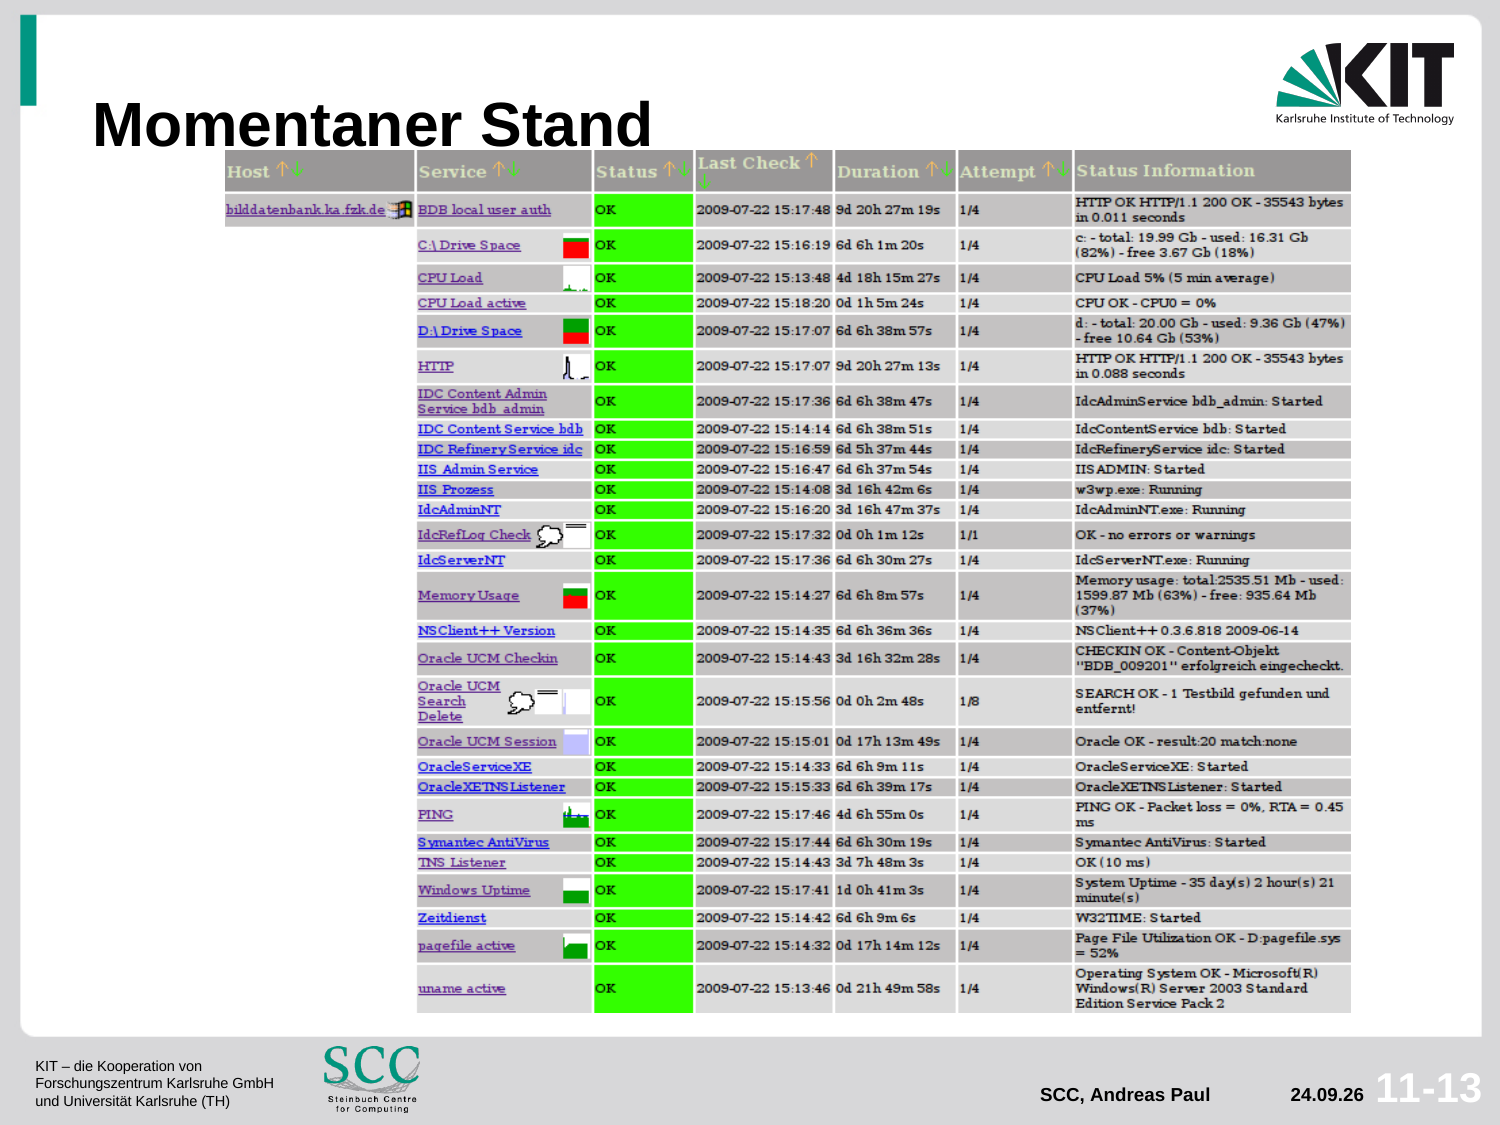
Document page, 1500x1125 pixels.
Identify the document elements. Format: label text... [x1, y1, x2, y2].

title Momentaner Stand [92, 48, 1147, 199]
picture [0, 0, 1500, 1125]
